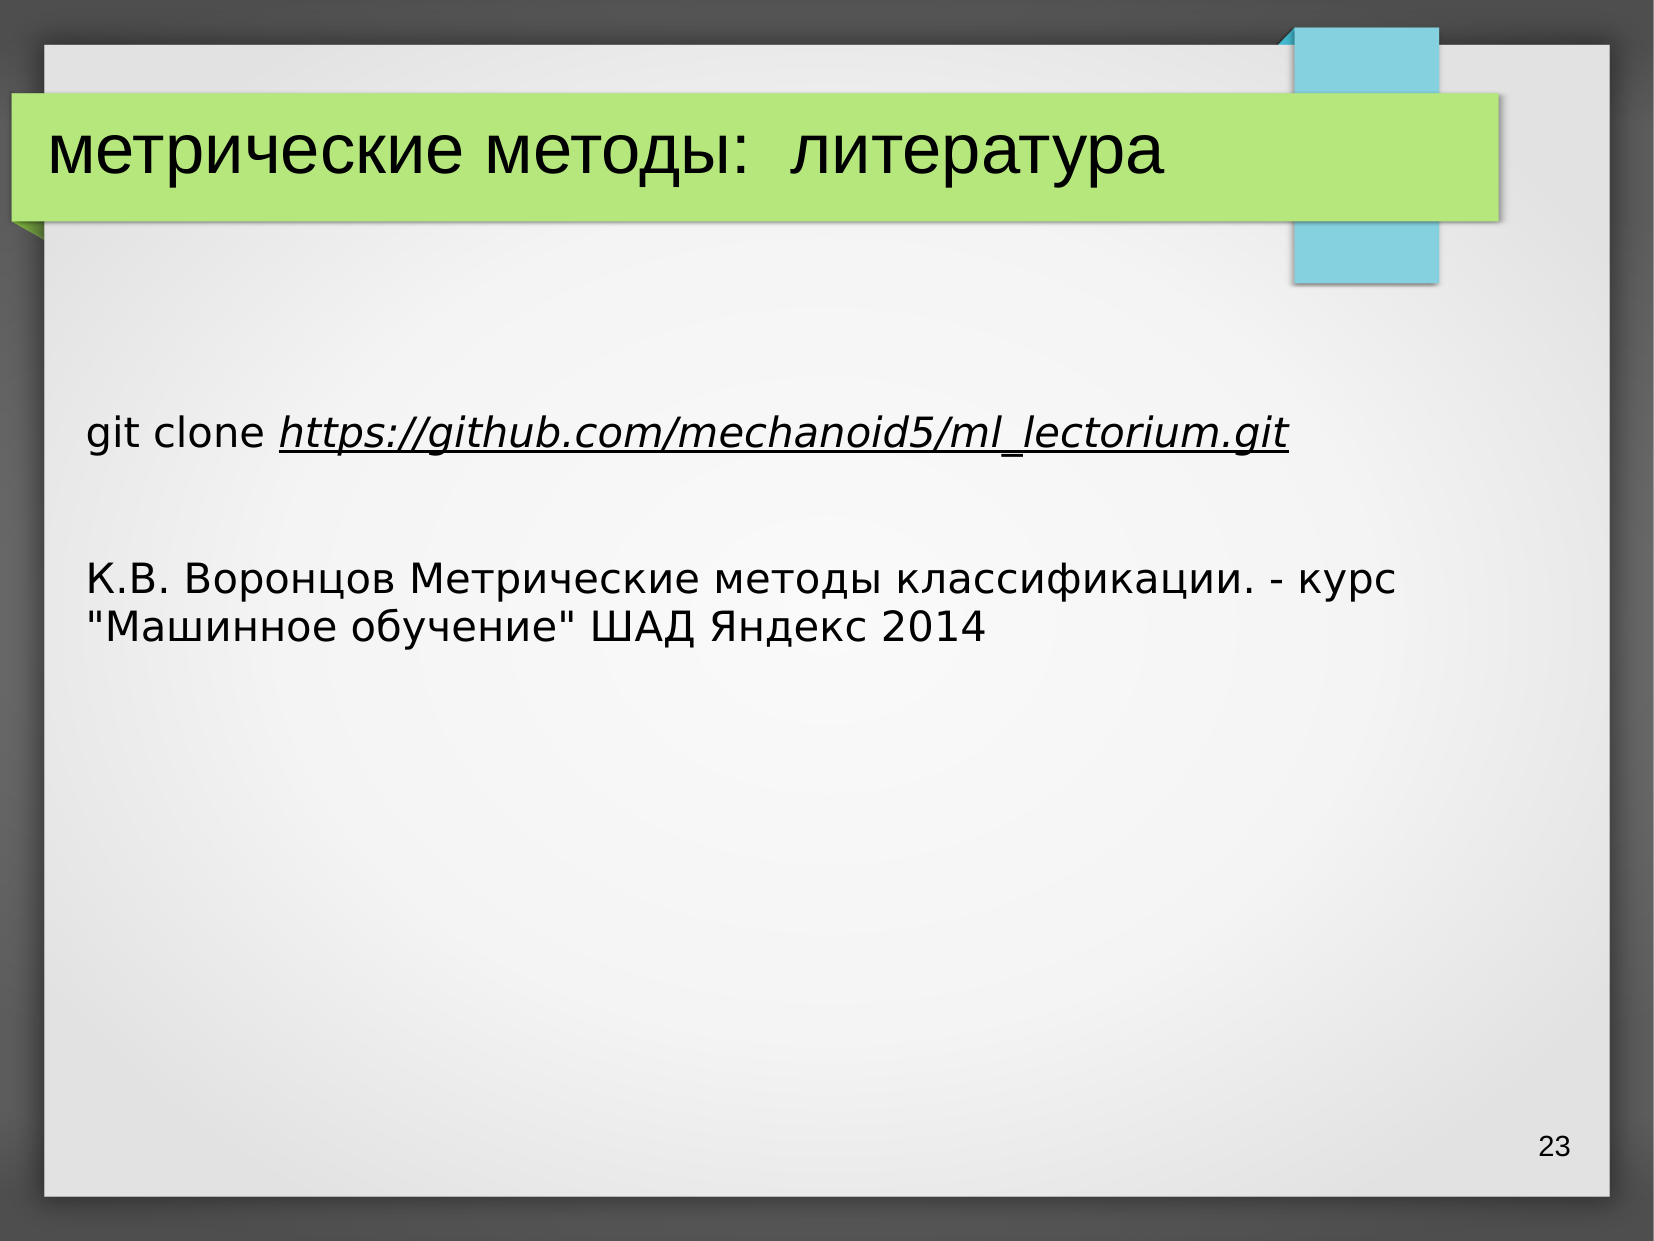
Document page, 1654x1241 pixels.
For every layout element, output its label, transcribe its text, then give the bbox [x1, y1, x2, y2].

title метрические методы: литература [47, 96, 1536, 201]
text_box git clone https://github.com/mechanoid5/ml_lectorium.git К.В. Воронцов Метрические методы классификации. - курс "Машинное обучение" ШАД Яндекс 2014 [70, 401, 1501, 827]
picture [0, 0, 1654, 1241]
